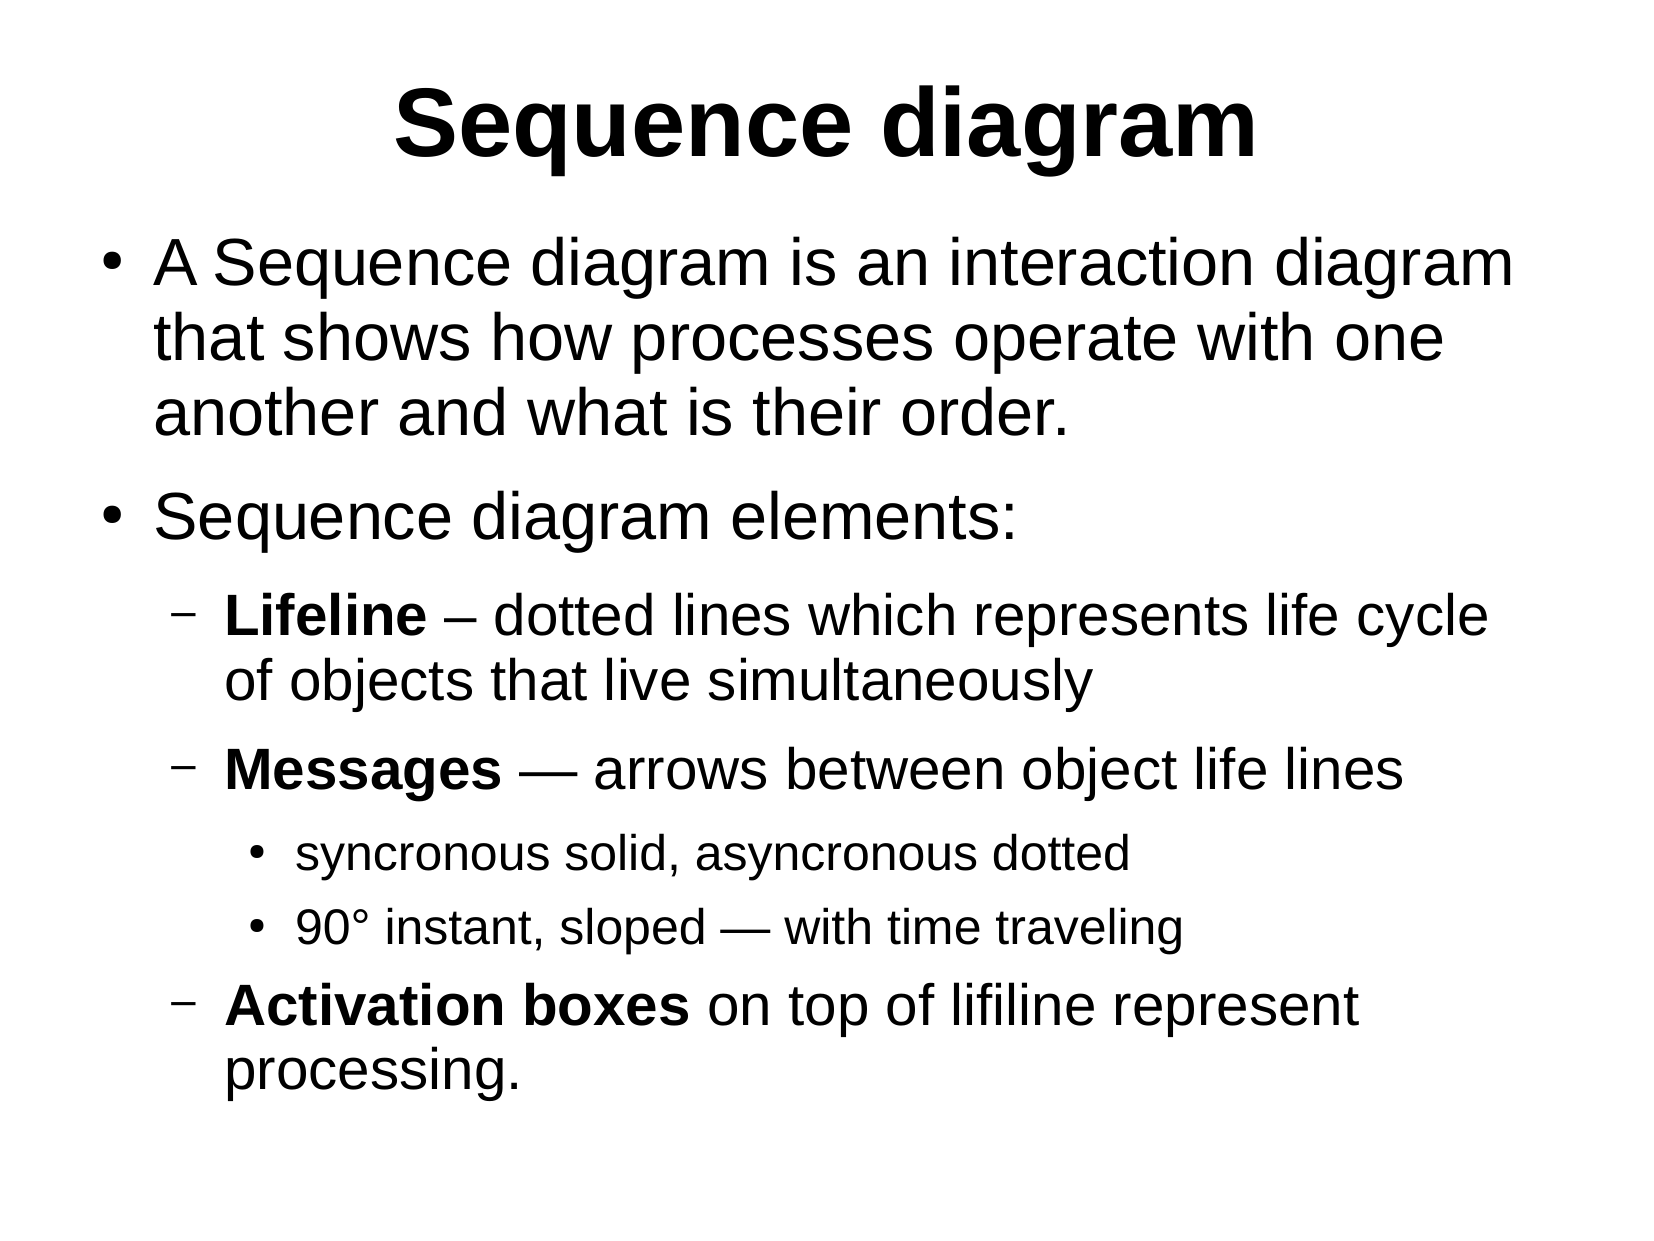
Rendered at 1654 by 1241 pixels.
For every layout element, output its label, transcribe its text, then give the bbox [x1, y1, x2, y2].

title Sequence diagram [82, 49, 1571, 196]
list A Sequence diagram is an interaction diagram that shows how processes operate with one another and what is their order. Sequence diagram elements: Lifeline – dotted lines which represents life cycle of objects that live simultaneously Messages — arrows between object life lines syncronous solid, asyncronous dotted 90° instant, sloped — with time traveling Activation boxes on top of lifiline represent processing. [82, 225, 1538, 1186]
